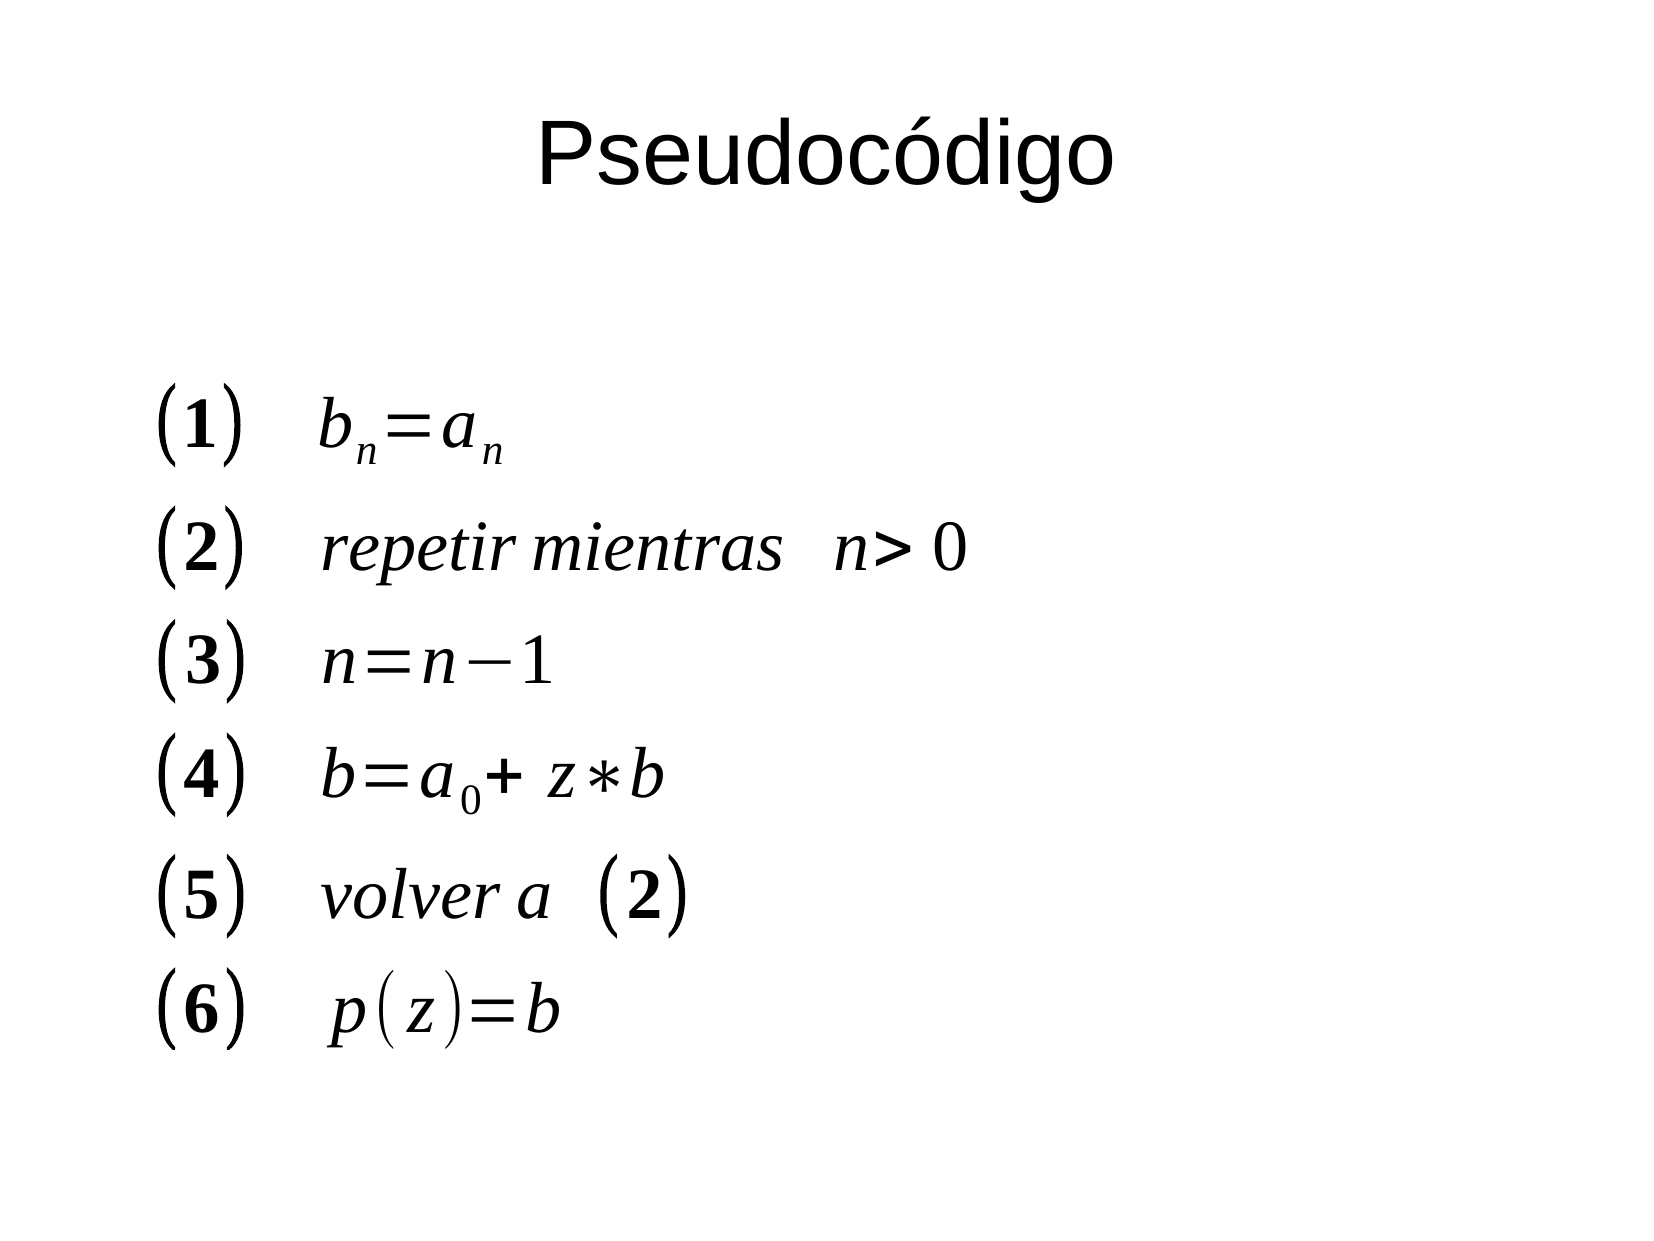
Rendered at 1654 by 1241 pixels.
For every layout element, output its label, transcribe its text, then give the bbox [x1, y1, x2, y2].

title Pseudocódigo [82, 56, 1571, 250]
chart [147, 383, 975, 1050]
